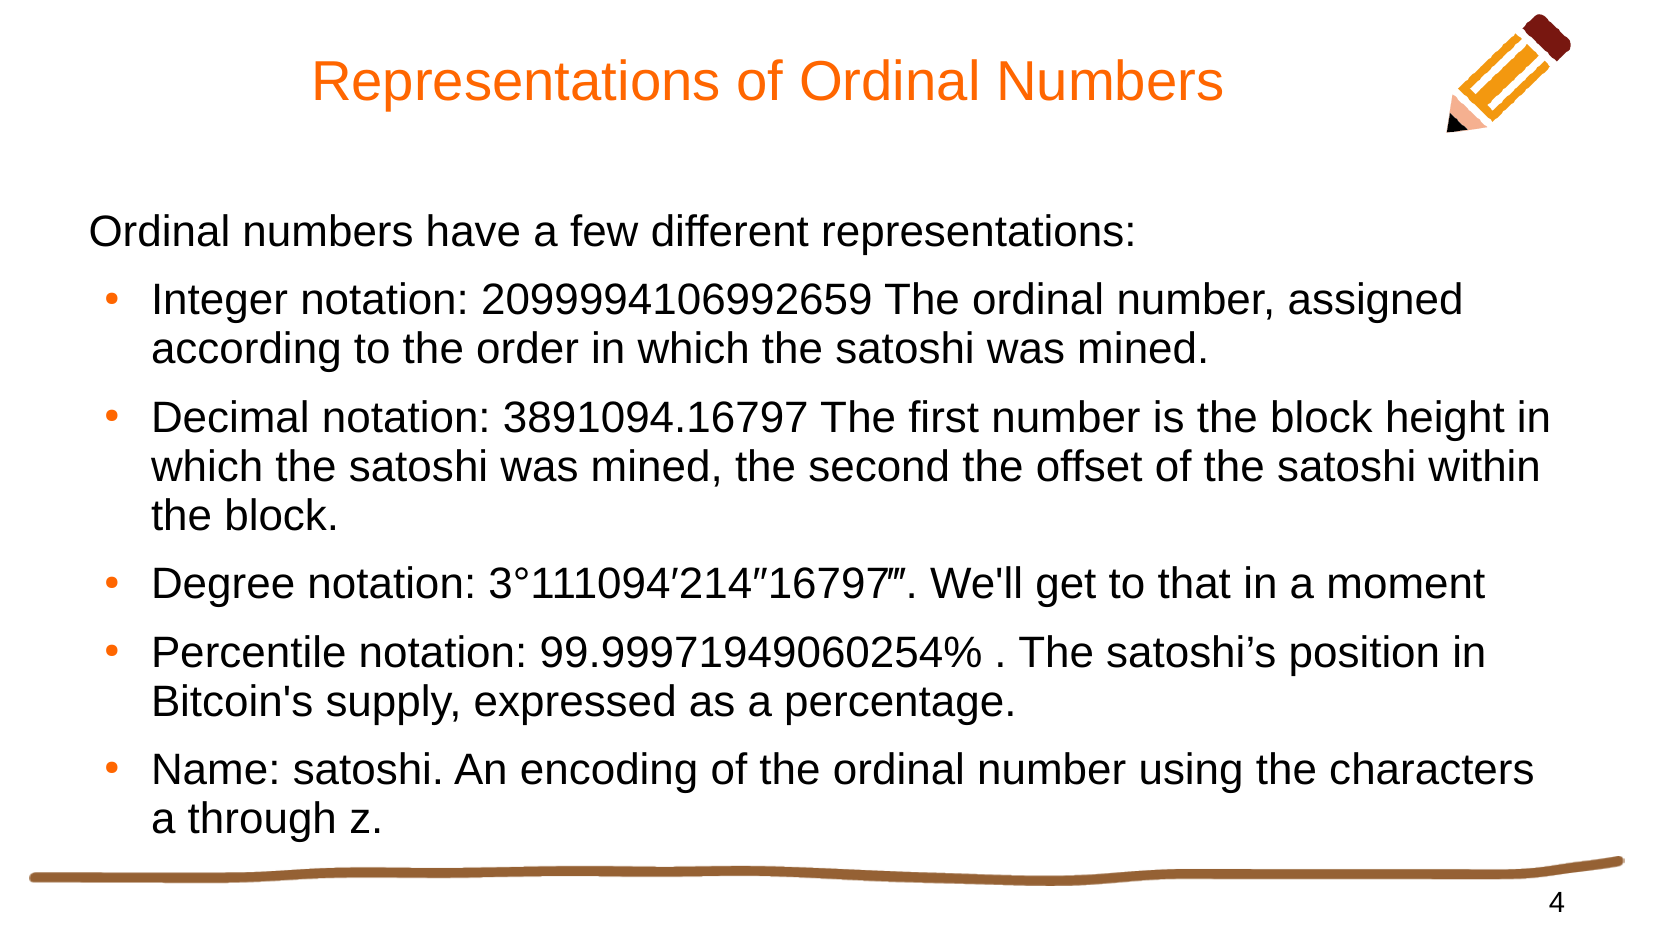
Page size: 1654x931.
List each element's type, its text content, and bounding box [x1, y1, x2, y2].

picture [1446, 14, 1571, 133]
picture [29, 856, 1625, 886]
title Representations of Ordinal Numbers [88, 29, 1447, 133]
list Ordinal numbers have a few different representations: Integer notation: 2099994106992659 The ordinal number, assigned according to the order in which the satoshi was mined. Decimal notation: 3891094.16797 The first number is the block height in which the satoshi was mined, the second the offset of the satoshi within the block. Degree notation: 3°111094′214″16797‴. We'll get to that in a moment Percentile notation: 99.99971949060254% . The satoshi’s position in Bitcoin's supply, expressed as a percentage. Name: satoshi. An encoding of the ordinal number using the characters a through z. [88, 206, 1565, 857]
